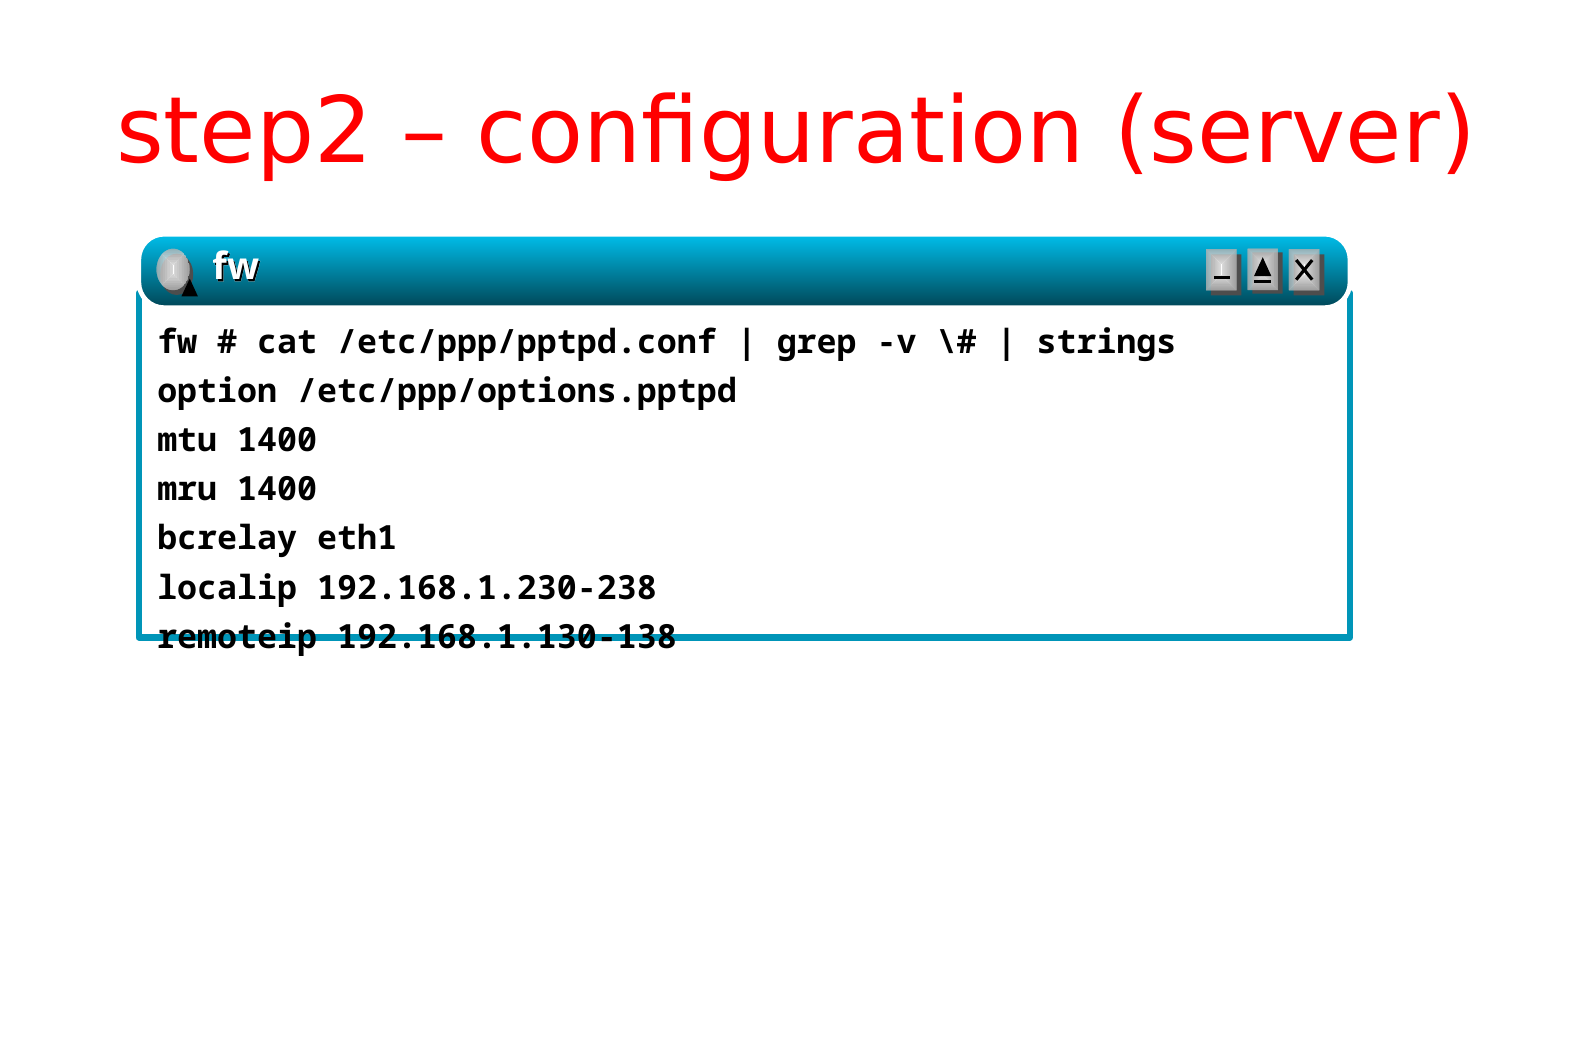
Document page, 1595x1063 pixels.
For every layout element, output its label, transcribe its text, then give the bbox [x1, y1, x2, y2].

text_box fw [212, 240, 621, 314]
text_box [138, 234, 1351, 308]
title step2 – configuration (server) [79, 49, 1515, 213]
text_box fw # cat /etc/ppp/pptpd.conf | grep -v \# | strings option /etc/ppp/options.pptpd mtu 1400 mru 1400 bcrelay eth1 localip 192.168.1.230-238 remoteip 192.168.1.130-138 [125, 307, 1335, 621]
